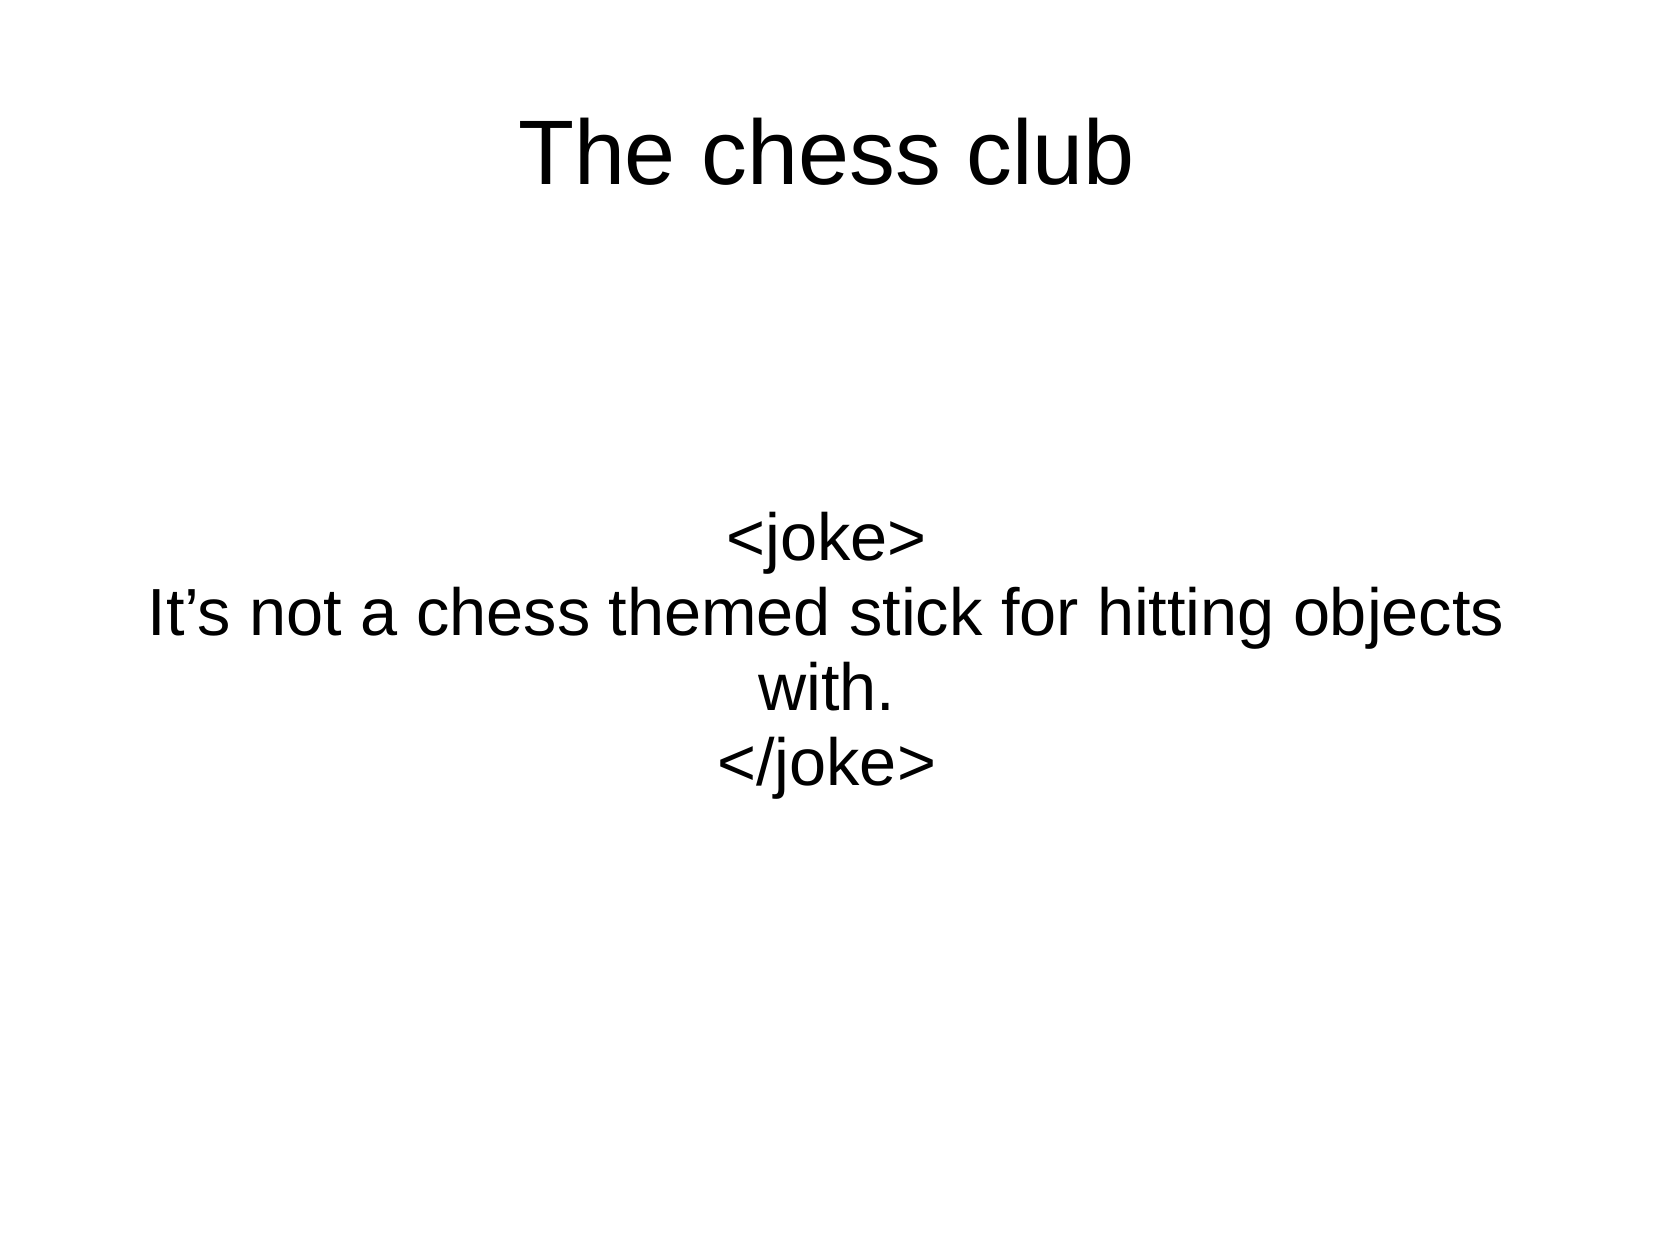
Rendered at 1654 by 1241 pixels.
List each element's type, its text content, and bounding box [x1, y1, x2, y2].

subtitle <joke> It’s not a chess themed stick for hitting objects with. </joke> [82, 290, 1571, 1010]
title The chess club [82, 49, 1571, 257]
